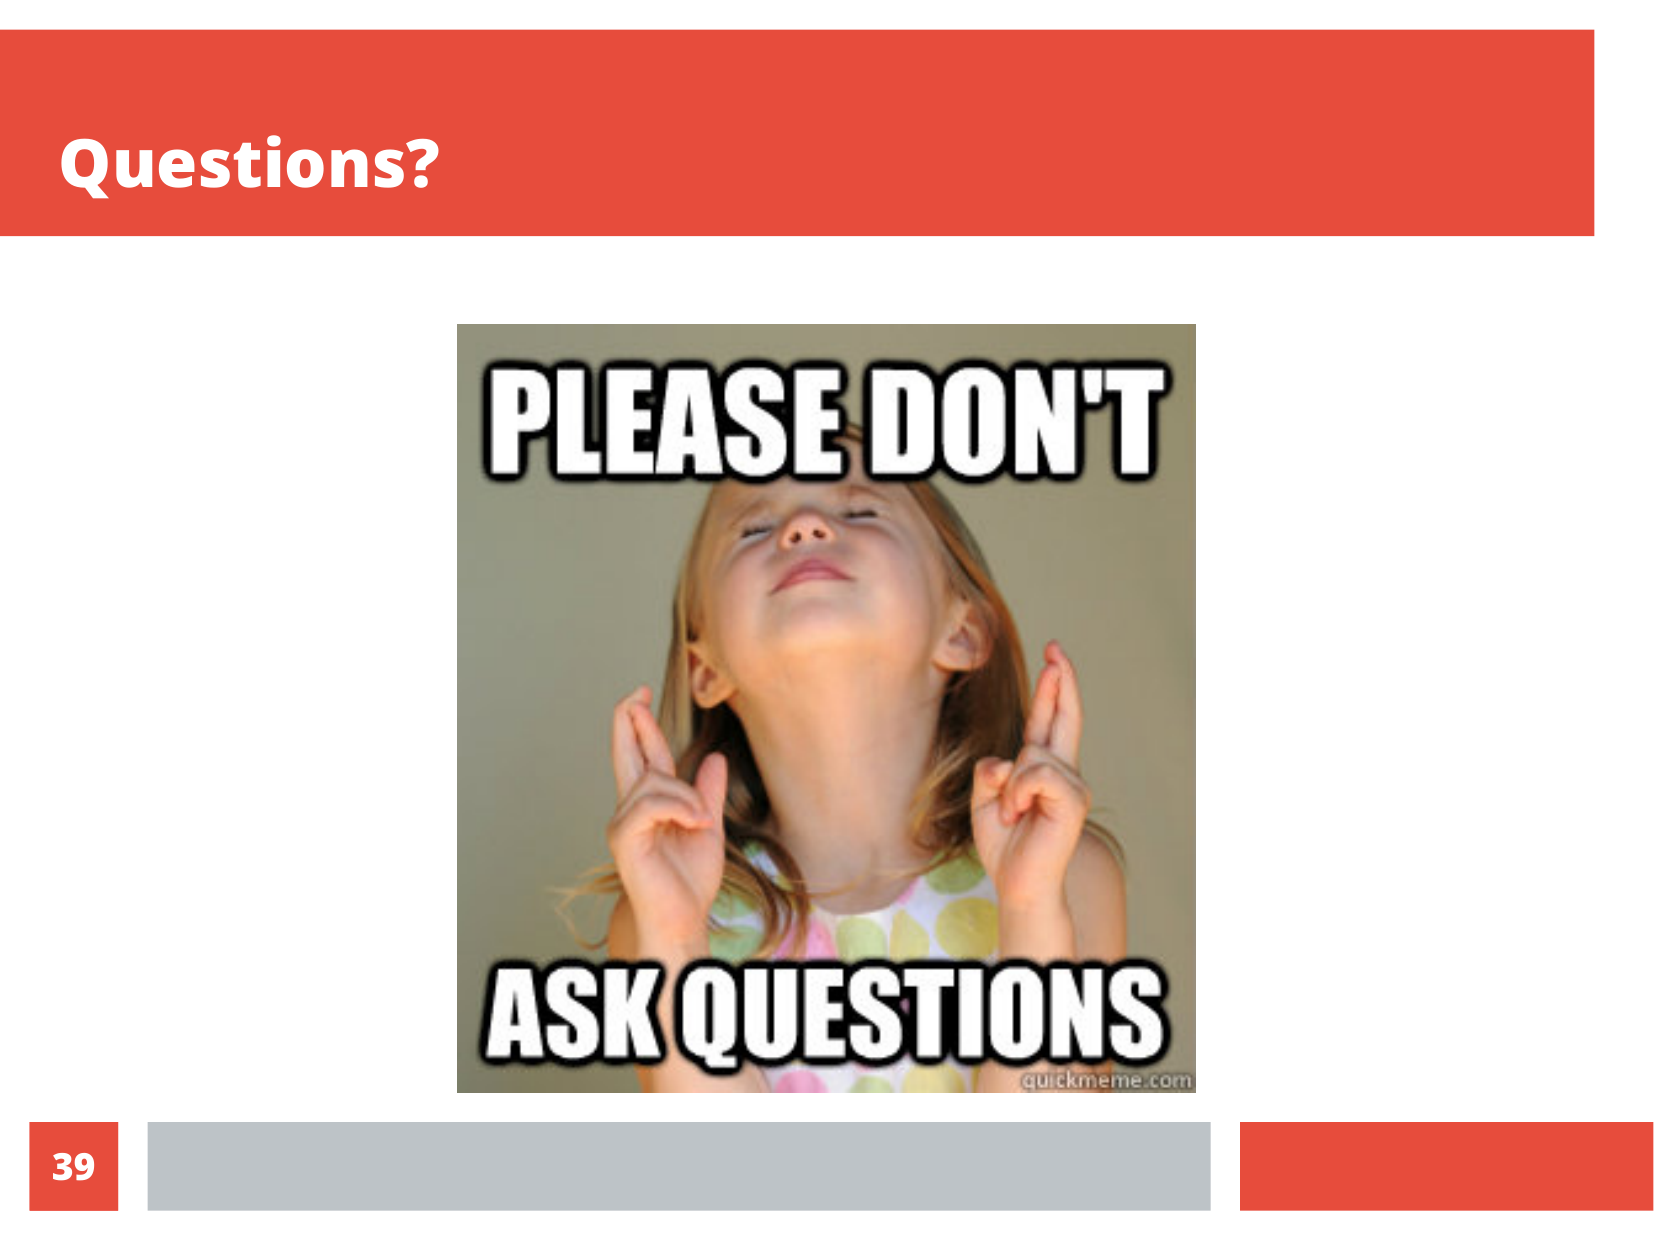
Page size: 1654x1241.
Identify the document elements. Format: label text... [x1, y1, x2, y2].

title Questions? [59, 59, 1595, 207]
picture [457, 324, 1196, 1093]
